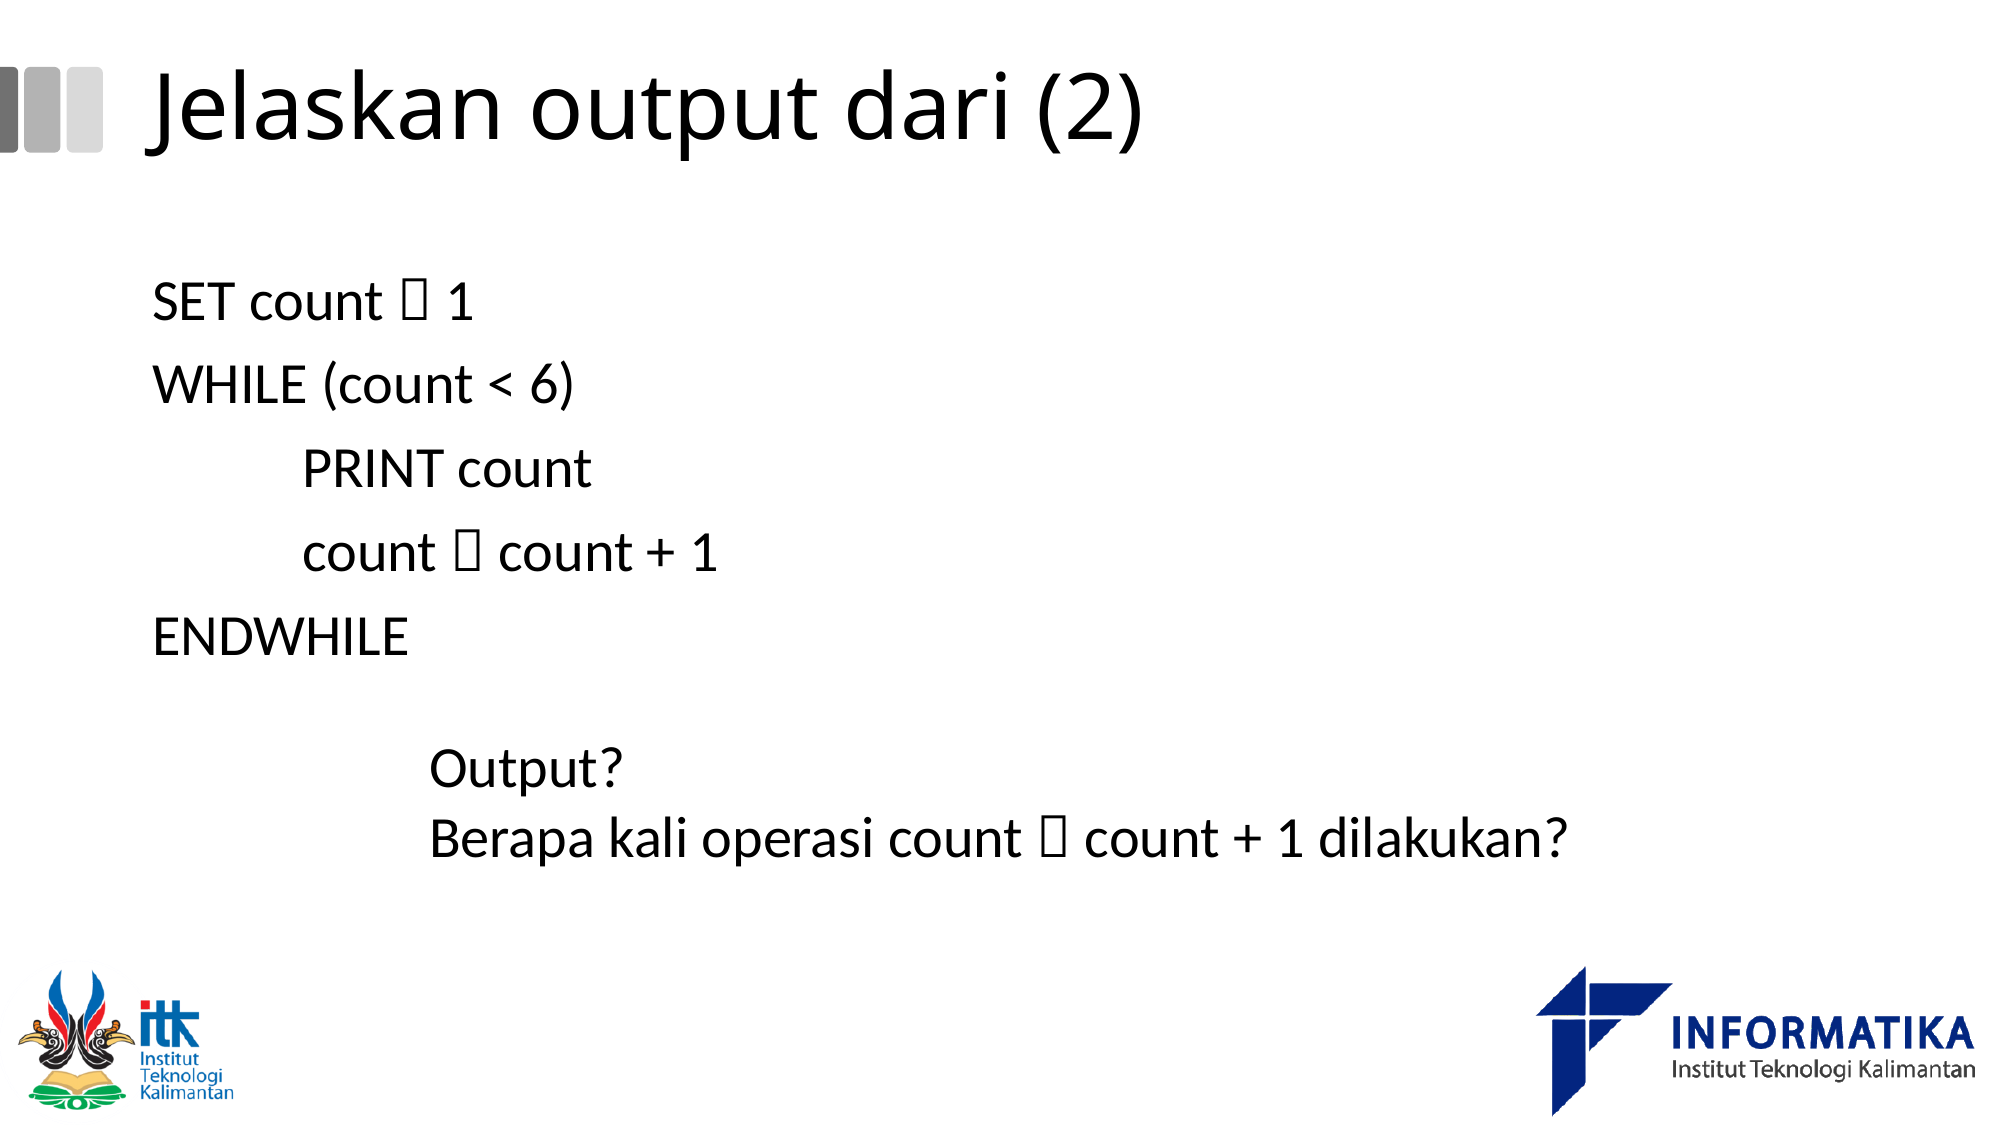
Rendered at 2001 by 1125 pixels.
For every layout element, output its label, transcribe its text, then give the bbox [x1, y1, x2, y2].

list SET count  1 WHILE (count < 6) PRINT count count  count + 1 ENDWHILE [137, 262, 1863, 977]
picture [0, 935, 252, 1125]
title Jelaskan output dari (2) [137, 1, 1863, 219]
picture [1534, 965, 1976, 1118]
text_box Output? Berapa kali operasi count  count + 1 dilakukan? [414, 721, 1586, 877]
